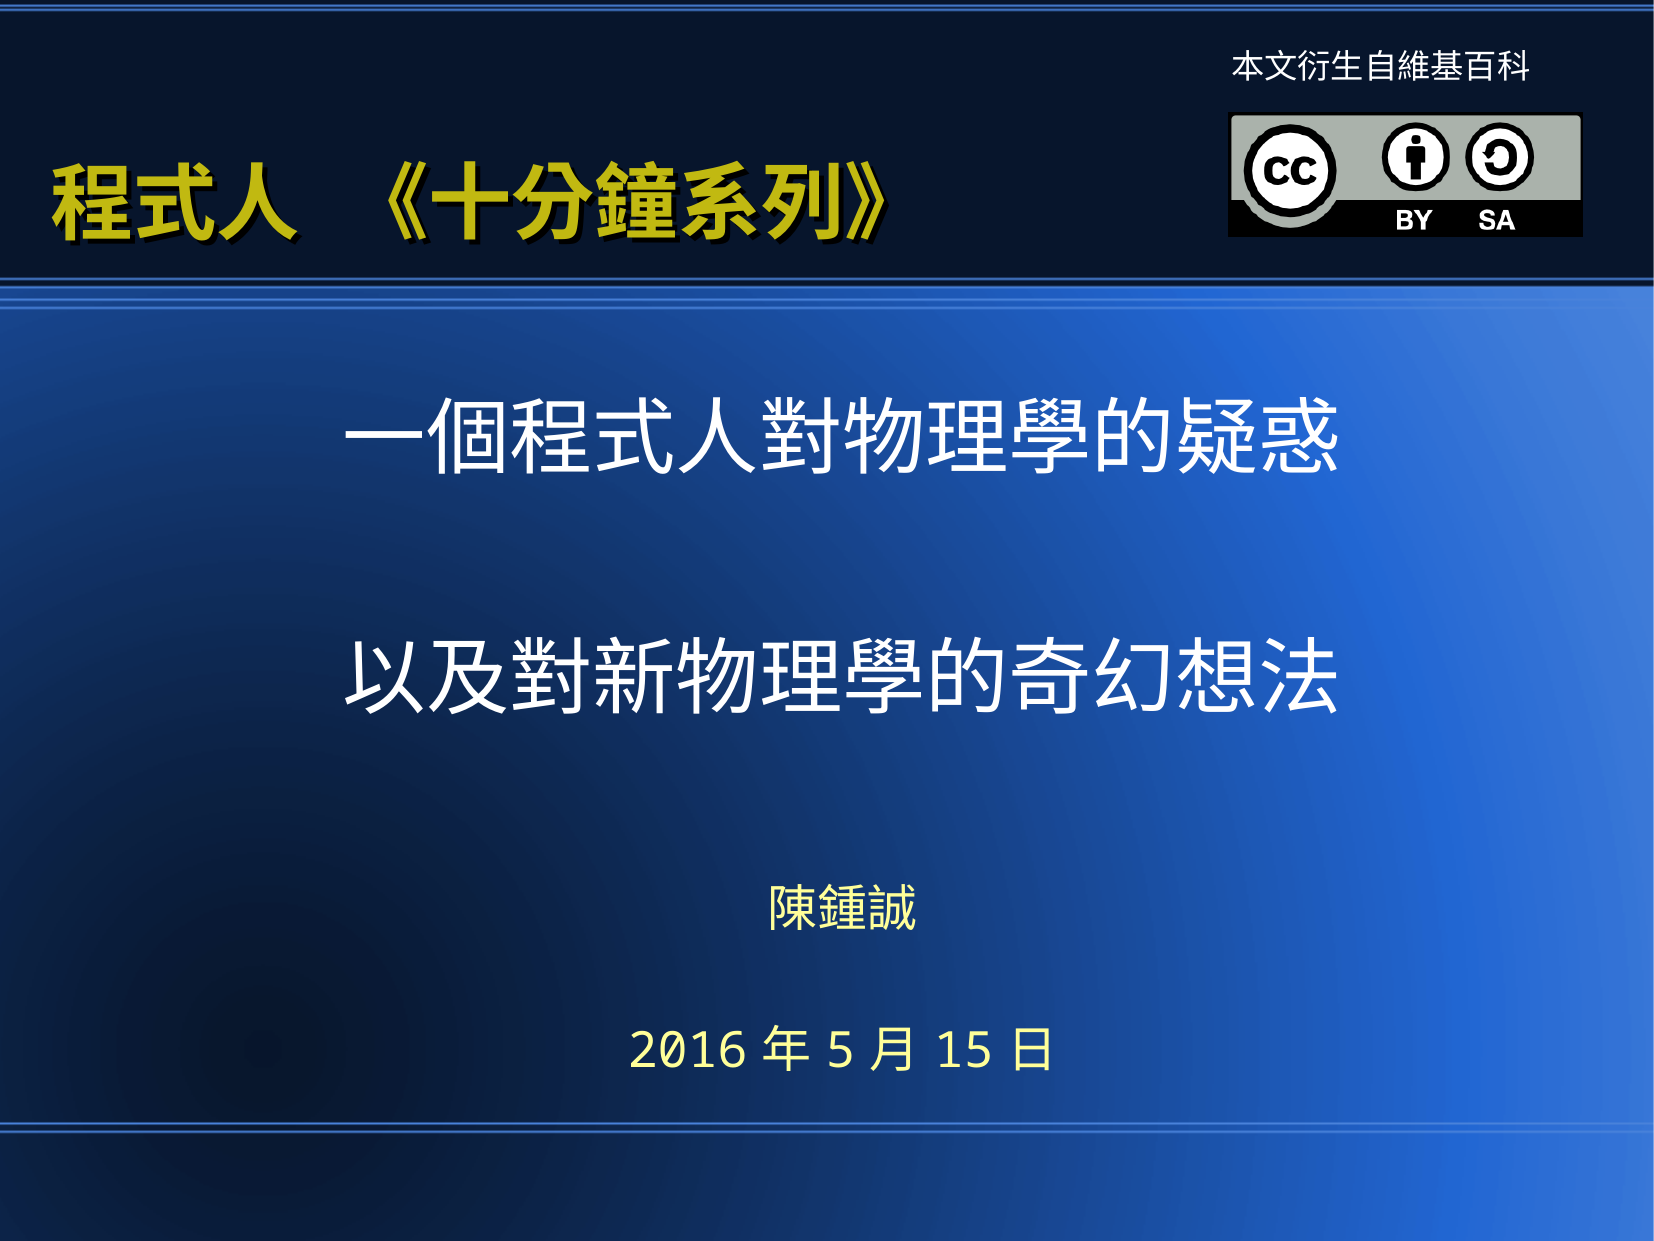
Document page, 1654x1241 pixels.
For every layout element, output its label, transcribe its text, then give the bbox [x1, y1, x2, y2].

text_box 程式人 [35, 129, 330, 325]
text_box 《十分鐘系列》 [330, 128, 1052, 343]
subtitle 一個程式人對物理學的疑惑 以及對新物理學的奇幻想法 陳鍾誠 2016年5月15日 [59, 326, 1626, 1127]
picture [0, 0, 1654, 1241]
text_box 本文衍生自維基百科 [1216, 32, 1622, 95]
